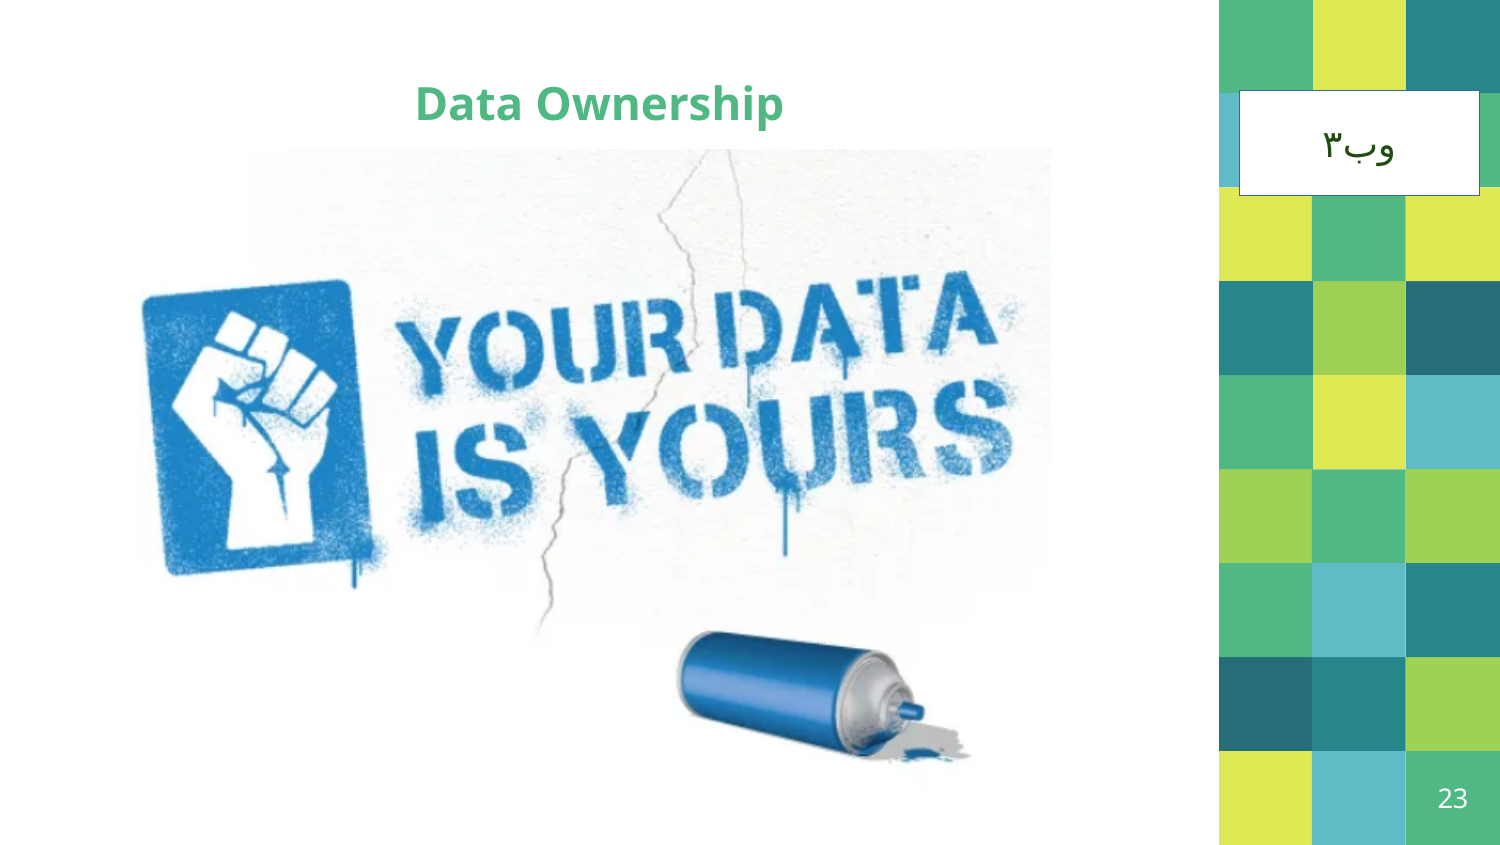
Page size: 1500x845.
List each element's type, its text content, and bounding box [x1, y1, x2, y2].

picture [139, 149, 1051, 802]
slide_number 23 [1405, 750, 1500, 845]
text_box Data Ownership [0, 63, 1216, 151]
text_box وب۳ [1239, 93, 1480, 196]
